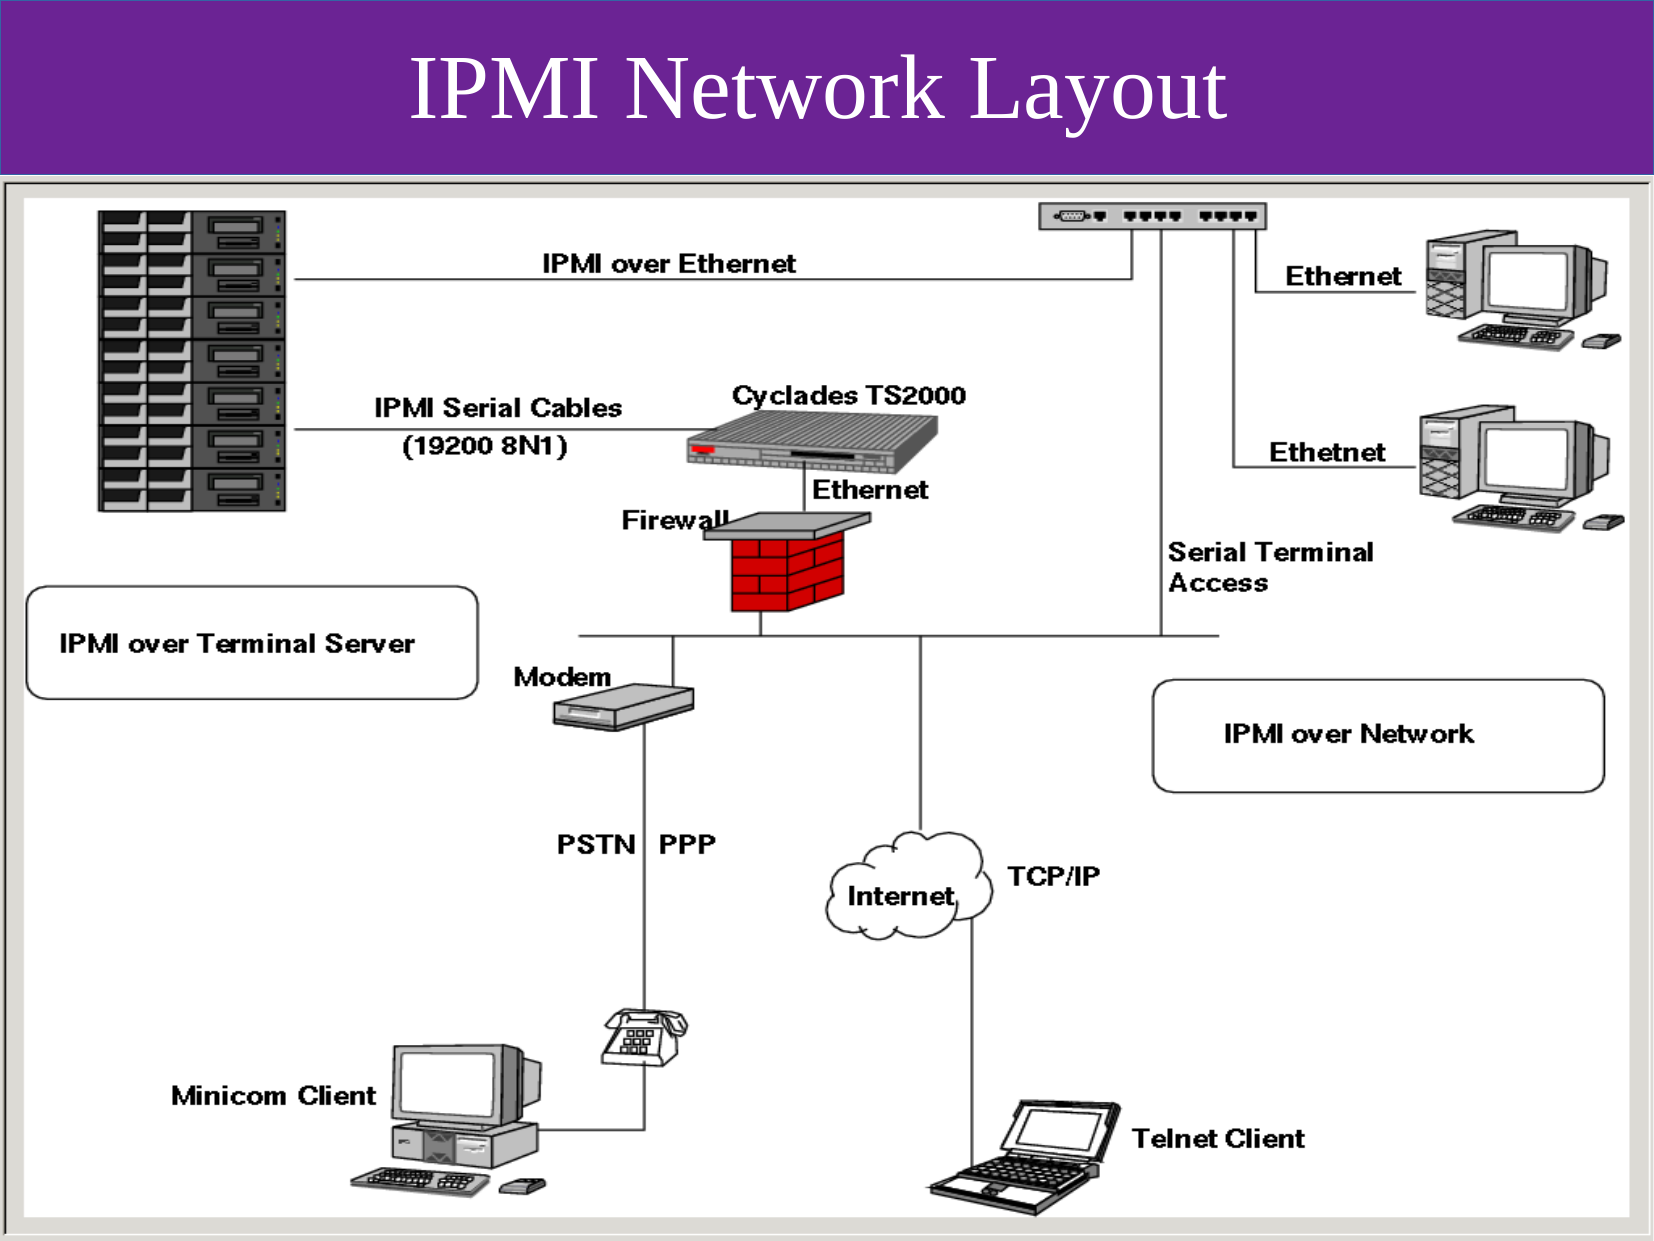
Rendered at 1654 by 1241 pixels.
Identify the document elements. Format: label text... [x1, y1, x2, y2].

picture [0, 176, 1654, 1241]
title IPMI Network Layout [112, 0, 1525, 175]
